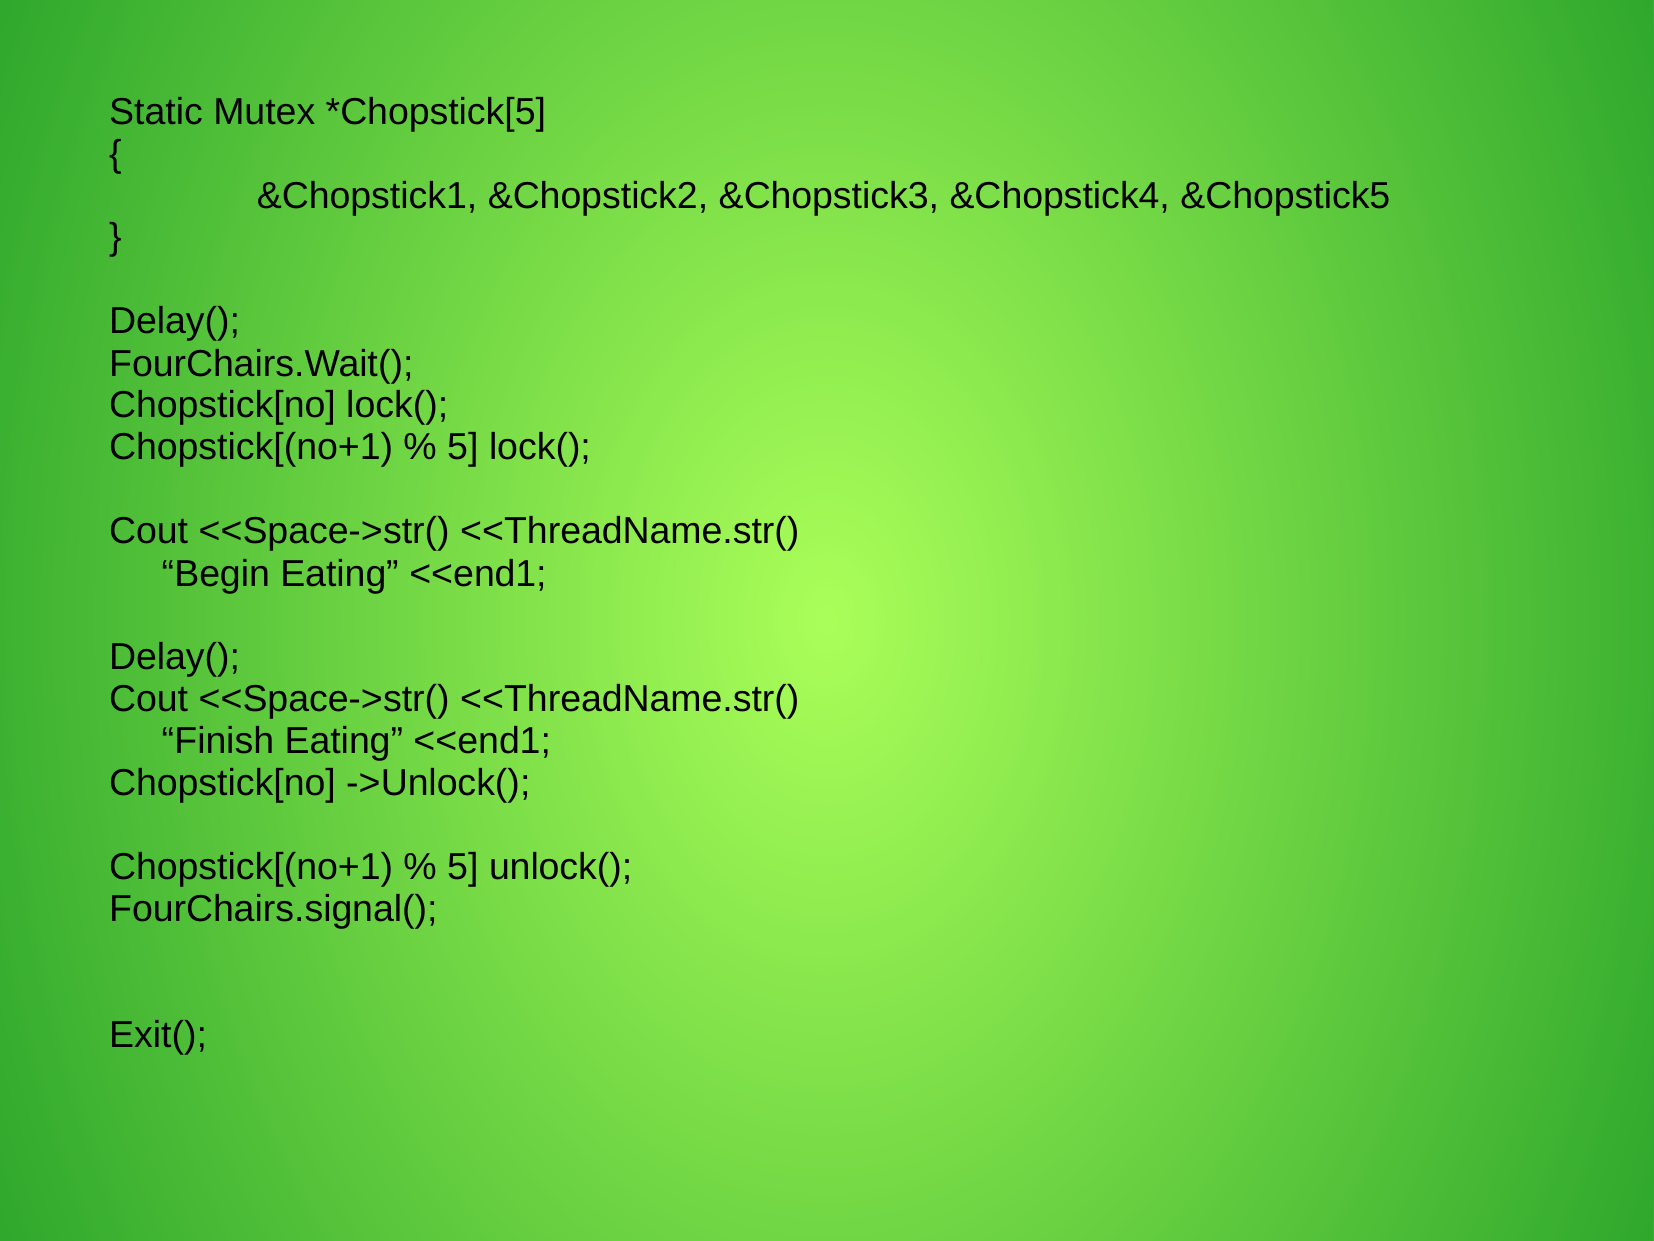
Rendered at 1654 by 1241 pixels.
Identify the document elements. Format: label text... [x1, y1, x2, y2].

text_box Static Mutex *Chopstick[5] { &Chopstick1, &Chopstick2, &Chopstick3, &Chopstick4, &Chopstick5 } Delay(); FourChairs.Wait(); Chopstick[no] lock(); Chopstick[(no+1) % 5] lock(); Cout <<Space->str() <<ThreadName.str() “Begin Eating” <<end1; Delay(); Cout <<Space->str() <<ThreadName.str() “Finish Eating” <<end1; Chopstick[no] ->Unlock(); Chopstick[(no+1) % 5] unlock(); FourChairs.signal(); Exit(); [94, 82, 1583, 1148]
